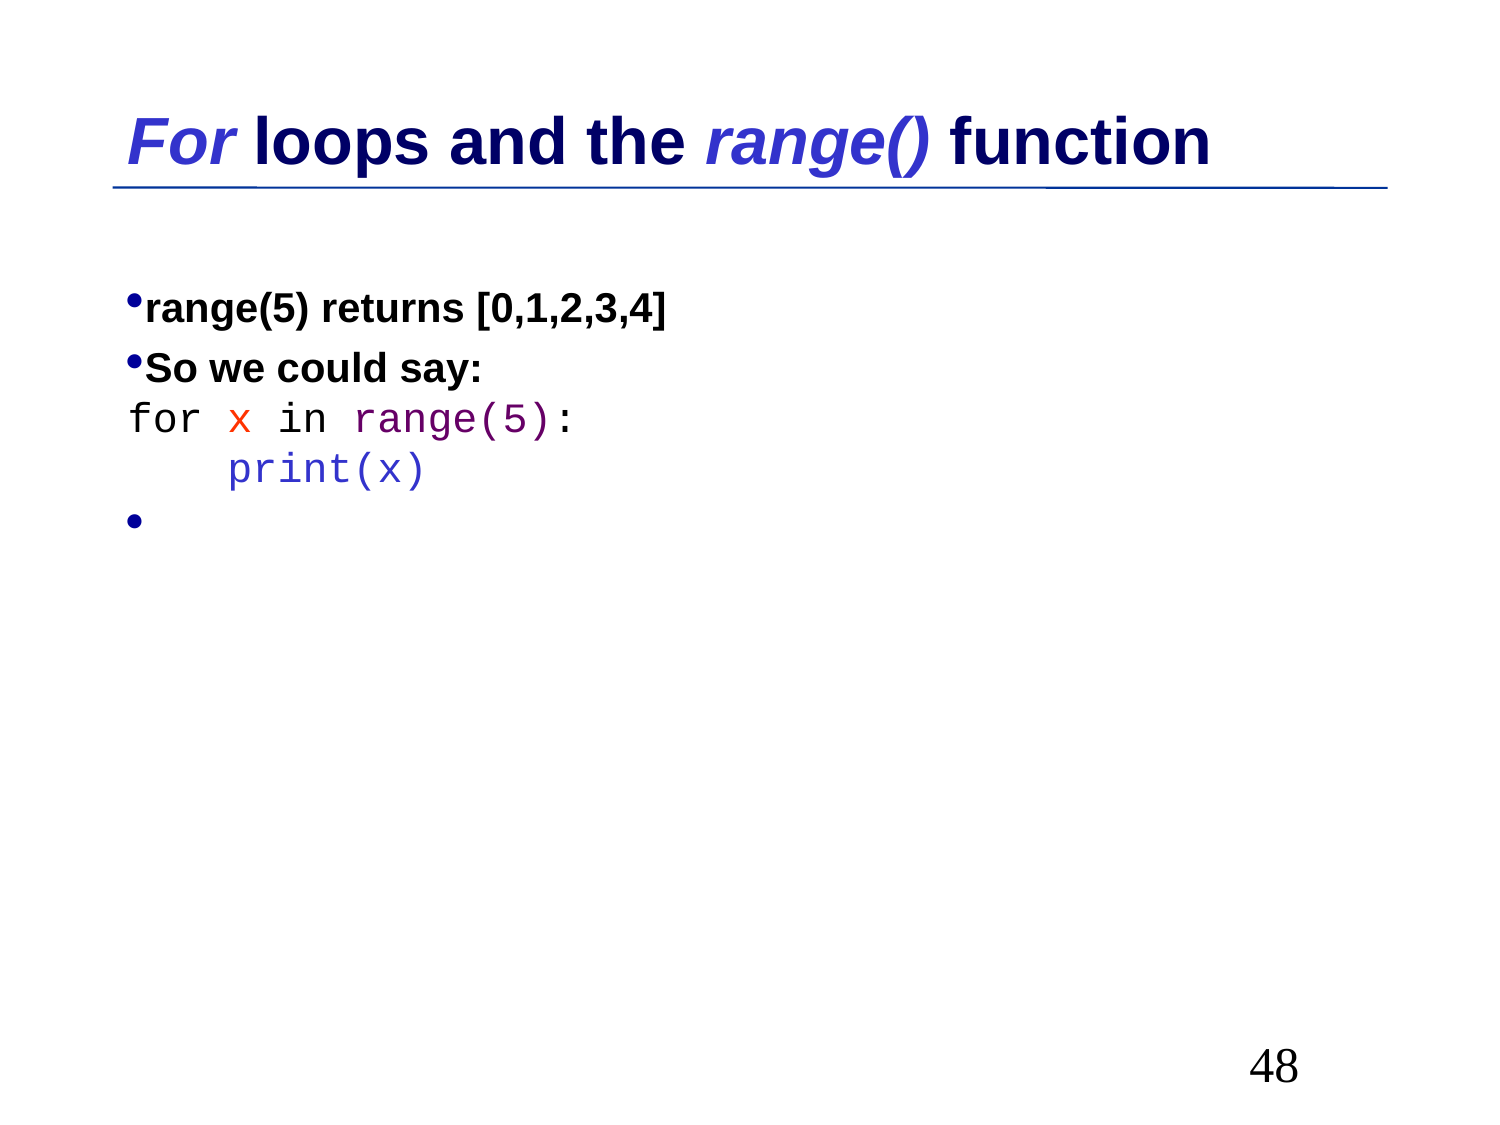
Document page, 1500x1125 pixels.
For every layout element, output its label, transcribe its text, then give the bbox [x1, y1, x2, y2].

text_box <number> [1074, 994, 1387, 1125]
list range(5) returns [0,1,2,3,4] So we could say: for x in range(5): print(x) [112, 212, 1388, 566]
title For loops and the range() function [112, 89, 1388, 185]
